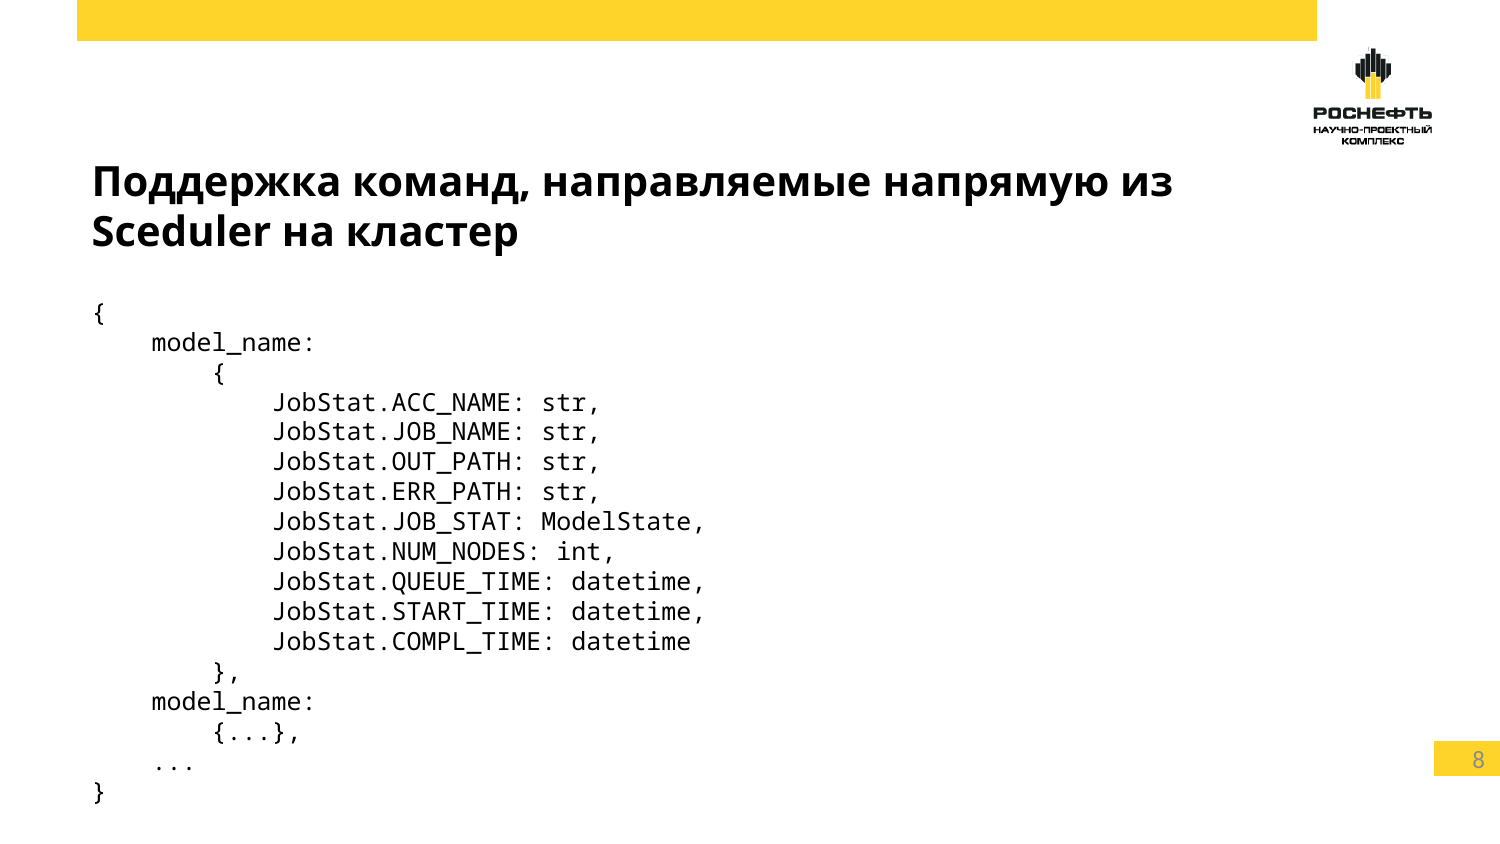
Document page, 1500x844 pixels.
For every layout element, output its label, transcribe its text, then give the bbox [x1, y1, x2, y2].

text_box { model_name: { JobStat.ACC_NAME: str, JobStat.JOB_NAME: str, JobStat.OUT_PATH: str, JobStat.ERR_PATH: str, JobStat.JOB_STAT: ModelState, JobStat.NUM_NODES: int, JobStat.QUEUE_TIME: datetime, JobStat.START_TIME: datetime, JobStat.COMPL_TIME: datetime }, model_name: {...}, ... } [76, 288, 1484, 813]
text_box Поддержка команд, направляемые напрямую из Sceduler на кластер [76, 147, 1292, 263]
picture [1269, 0, 1500, 236]
